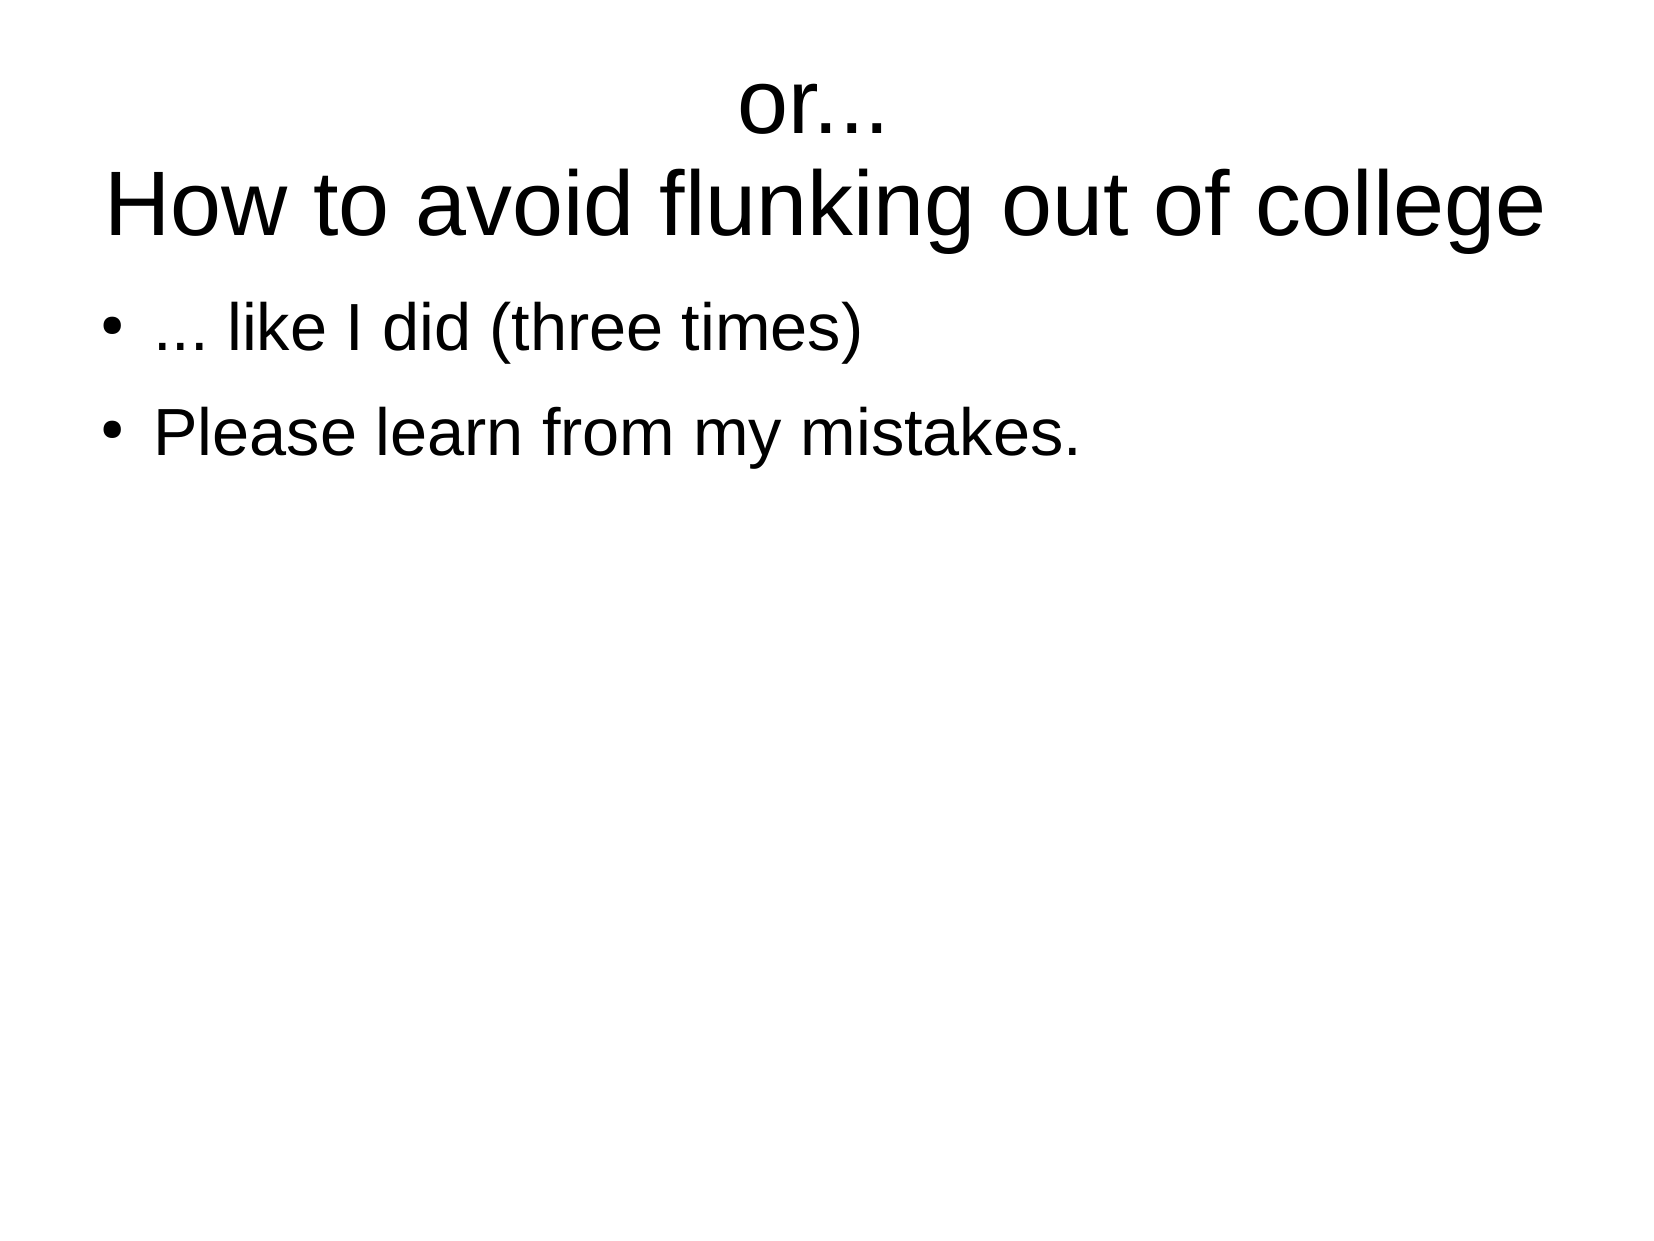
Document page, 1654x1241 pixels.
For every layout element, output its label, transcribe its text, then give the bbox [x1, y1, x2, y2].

list ... like I did (three times) Please learn from my mistakes. [82, 290, 1571, 1010]
title or... How to avoid flunking out of college [82, 49, 1571, 257]
